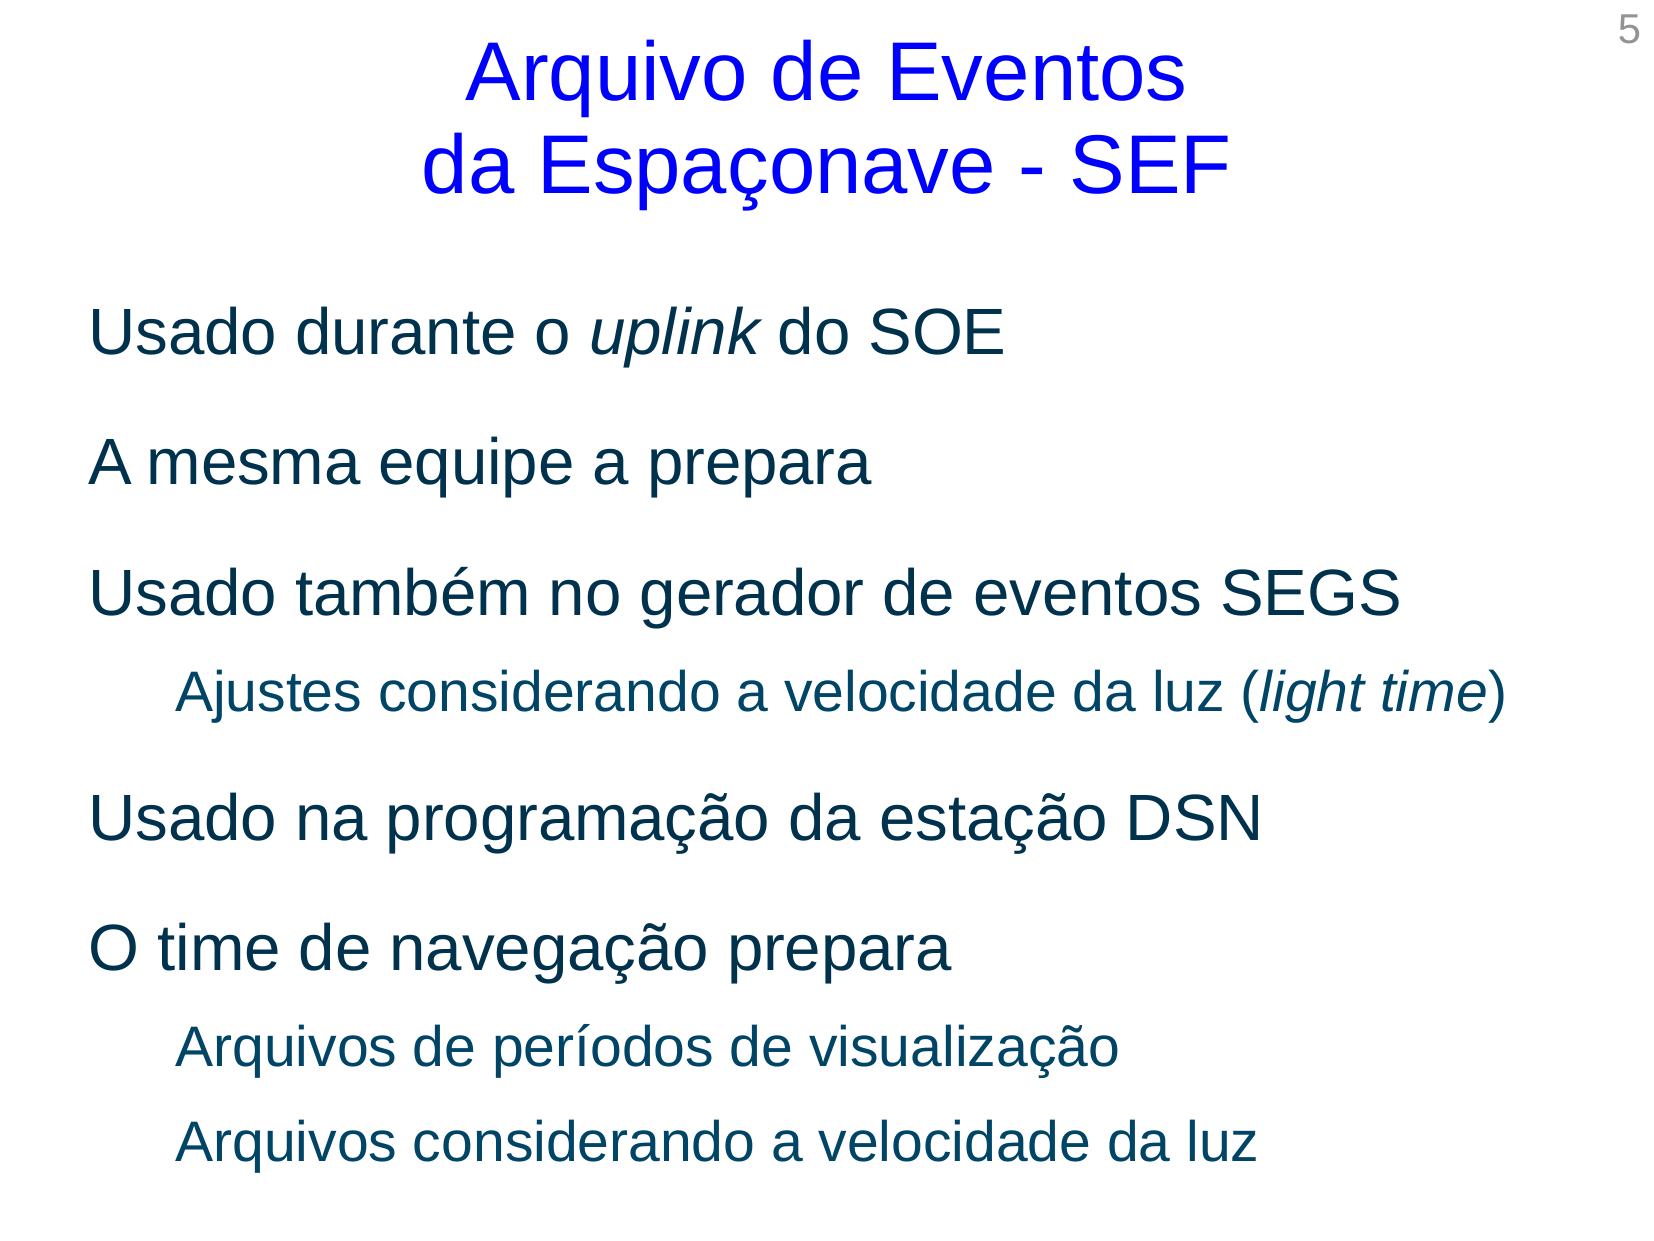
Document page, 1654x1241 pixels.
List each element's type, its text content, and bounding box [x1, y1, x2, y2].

list Usado durante o uplink do SOE A mesma equipe a prepara Usado também no gerador de eventos SEGS Ajustes considerando a velocidade da luz (light time) Usado na programação da estação DSN O time de navegação prepara Arquivos de períodos de visualização Arquivos considerando a velocidade da luz [88, 295, 1565, 1182]
title Arquivo de Eventos da Espaçonave - SEF [88, 25, 1565, 212]
